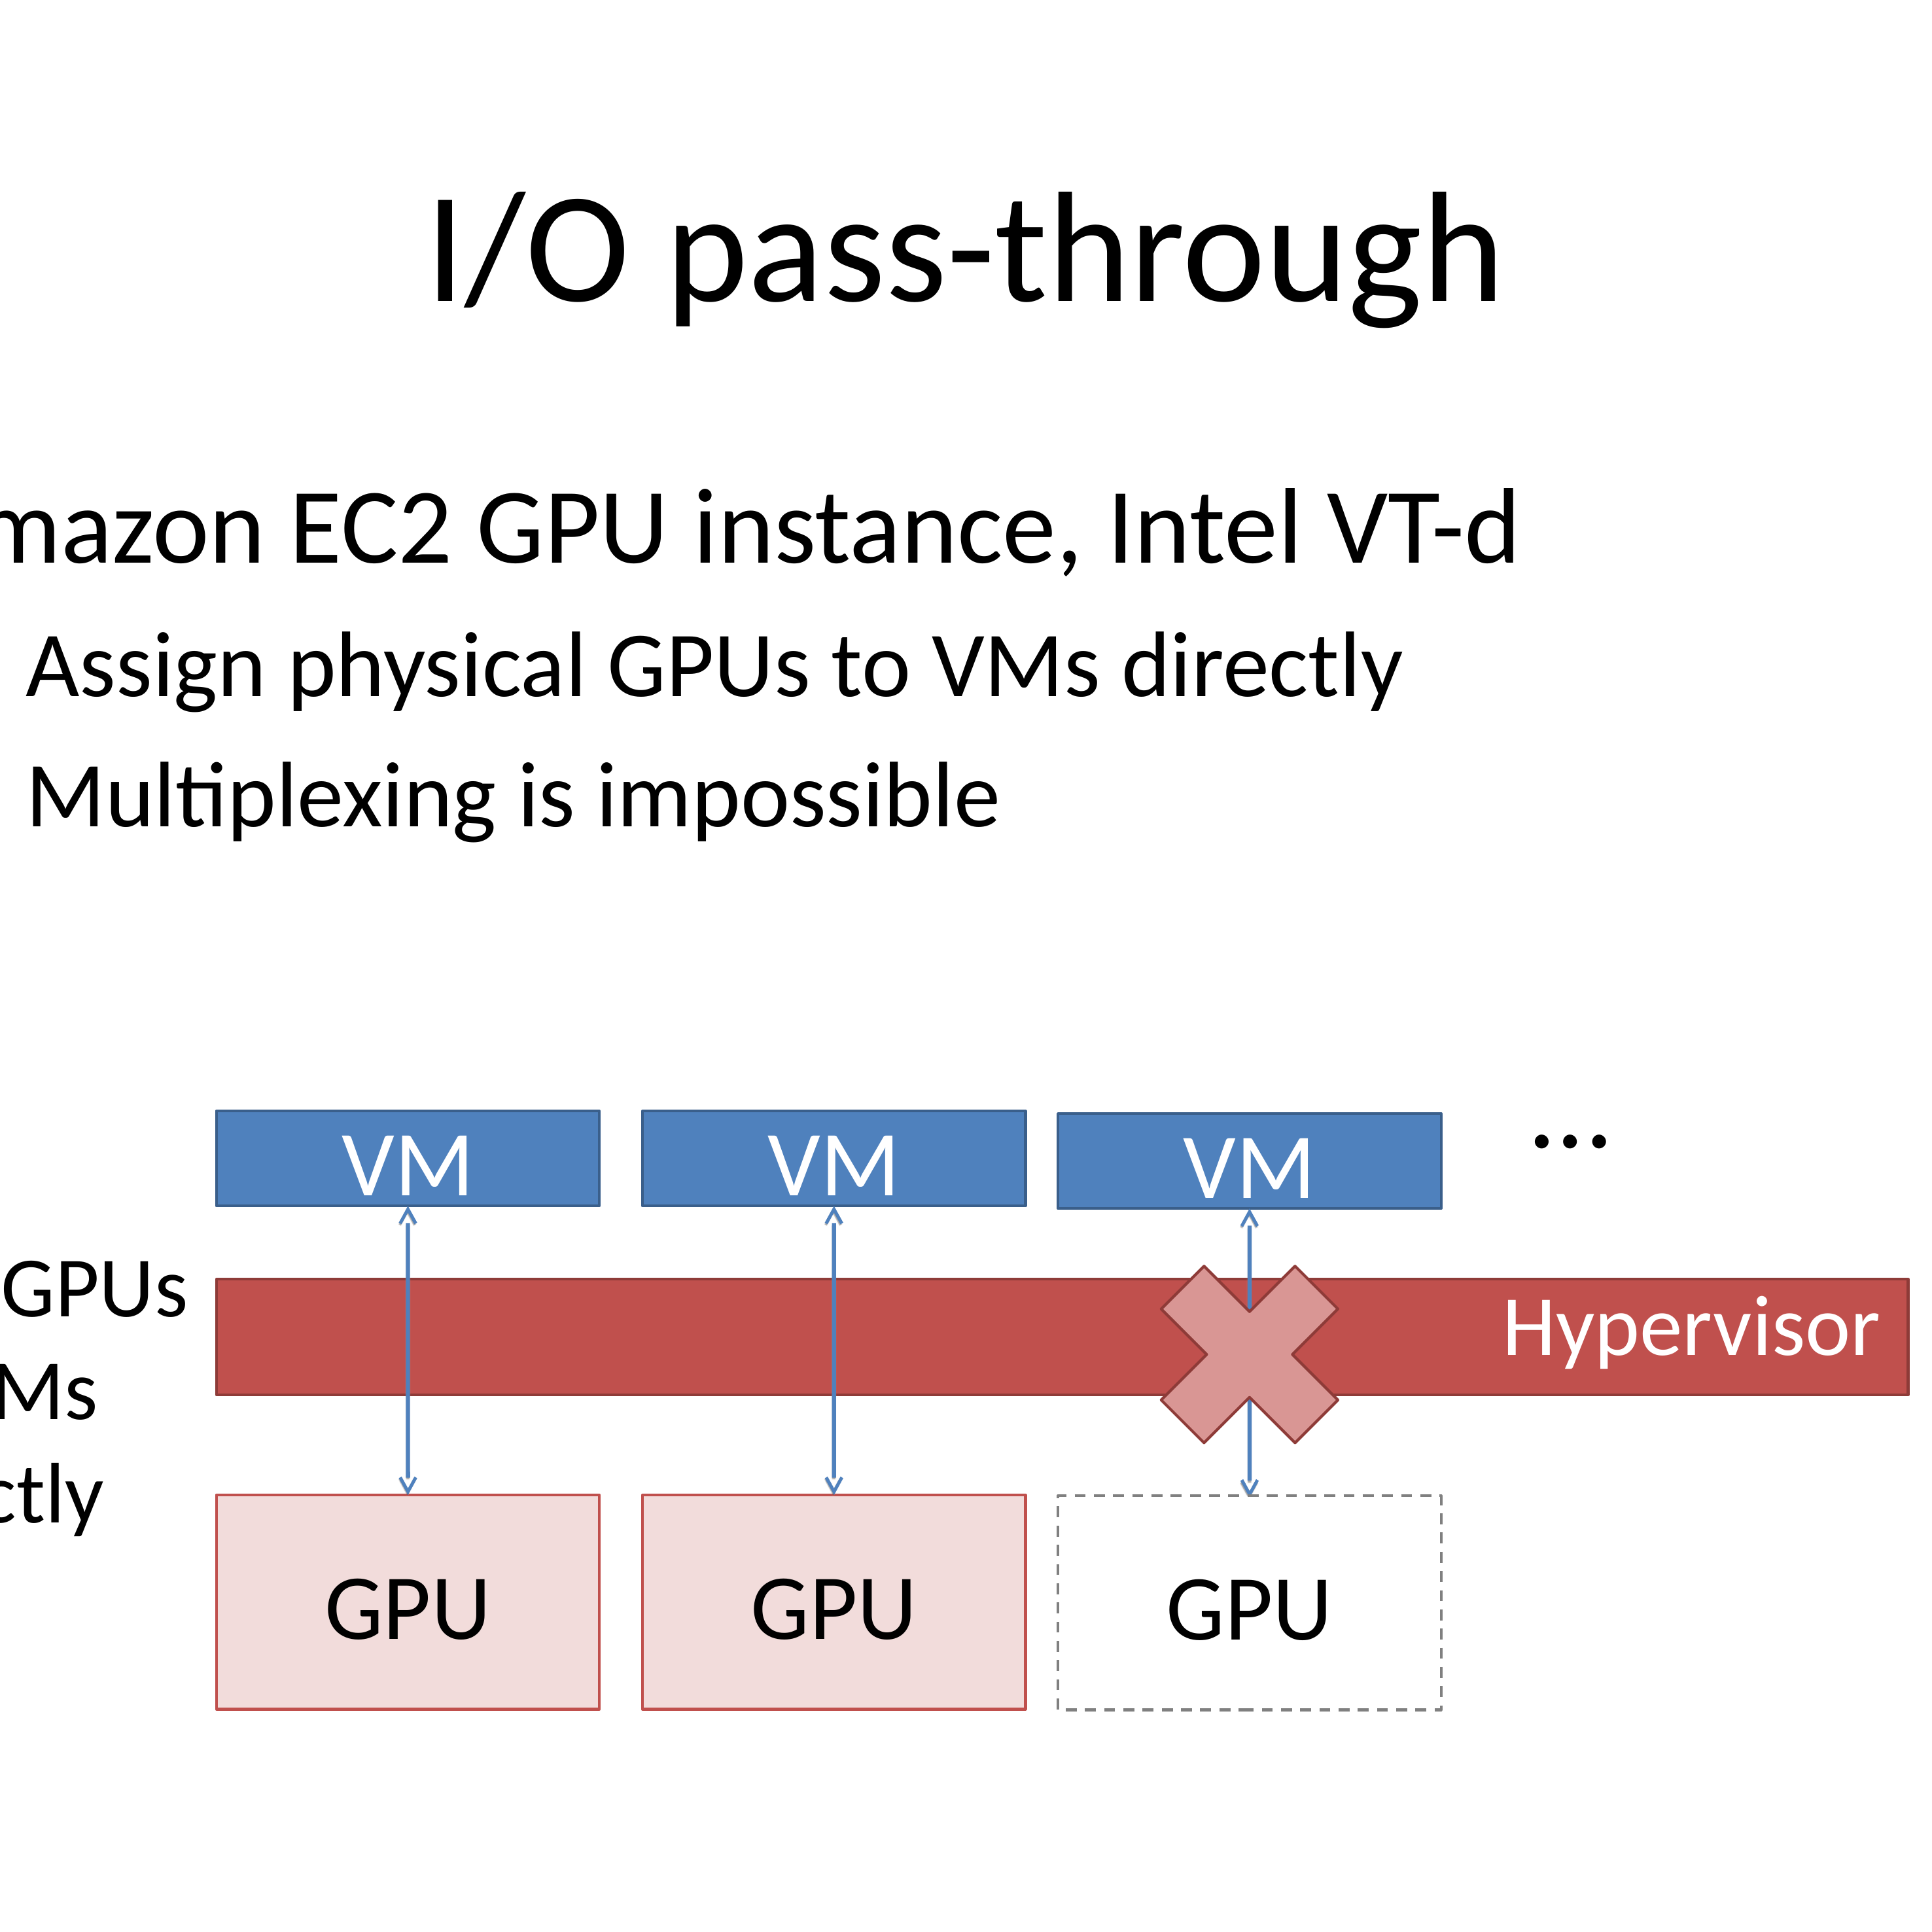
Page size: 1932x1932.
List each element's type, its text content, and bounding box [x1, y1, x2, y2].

text_box Hypervisor [1492, 1265, 1891, 1378]
text_box VM [642, 1111, 1026, 1206]
text_box … [1521, 1028, 1620, 1176]
title I/O pass-through [96, 77, 1836, 400]
text_box GPU [1058, 1496, 1441, 1710]
text_box [836, 1266, 1908, 1443]
text_box GPU [216, 1495, 600, 1710]
text_box Assign GPUs to VMs directly [0, 1225, 217, 1545]
text_box VM [216, 1111, 600, 1206]
text_box VM [1058, 1114, 1441, 1209]
list Amazon EC2 GPU instance, Intel VT-d Assign physical GPUs to VMs directly Multiplexing is impossible [0, 450, 1932, 1904]
text_box GPU [642, 1495, 1026, 1710]
text_box [217, 1279, 406, 1395]
text_box [410, 1279, 832, 1395]
